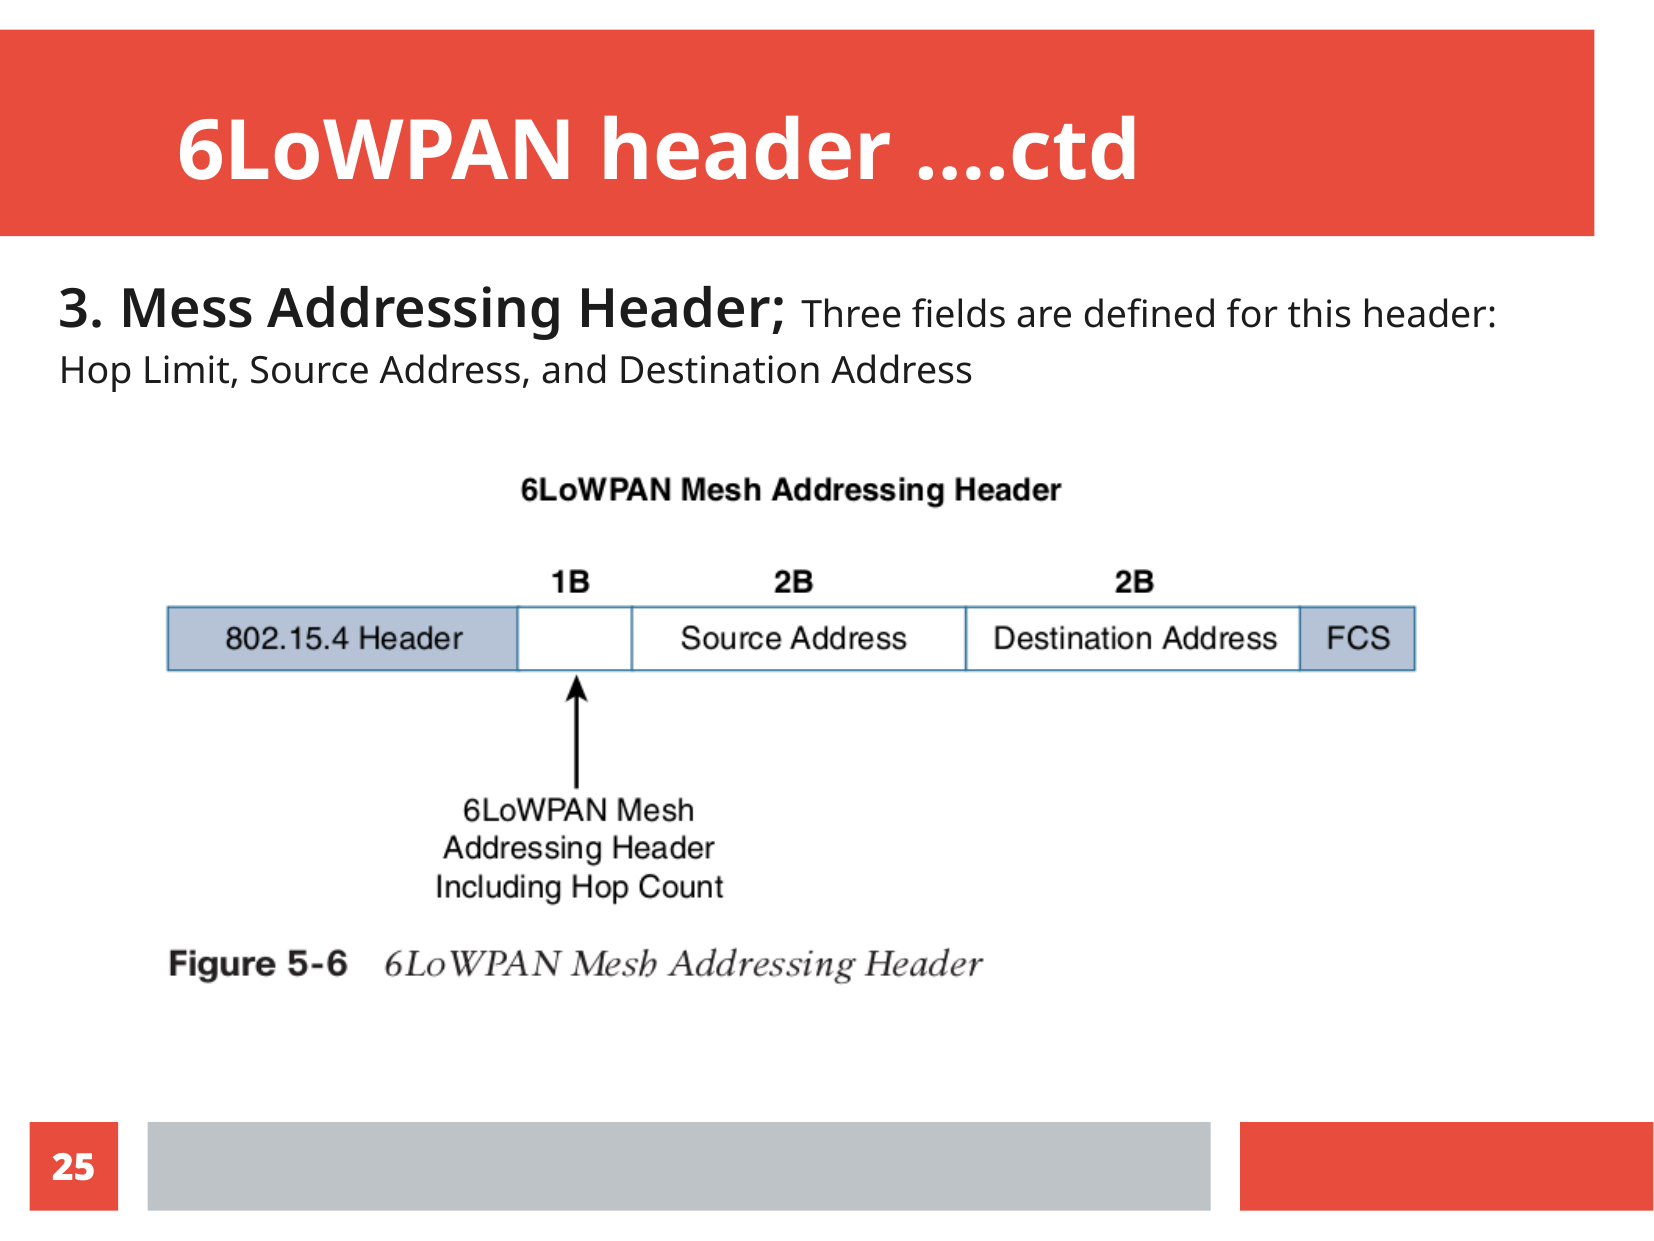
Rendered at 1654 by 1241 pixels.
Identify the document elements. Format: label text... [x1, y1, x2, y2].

picture [135, 432, 1528, 991]
text_box 6LoWPAN header ….ctd [162, 83, 1291, 196]
list 3. Mess Addressing Header; Three fields are defined for this header: Hop Limit, Source Address, and Destination Address [59, 270, 1565, 1126]
